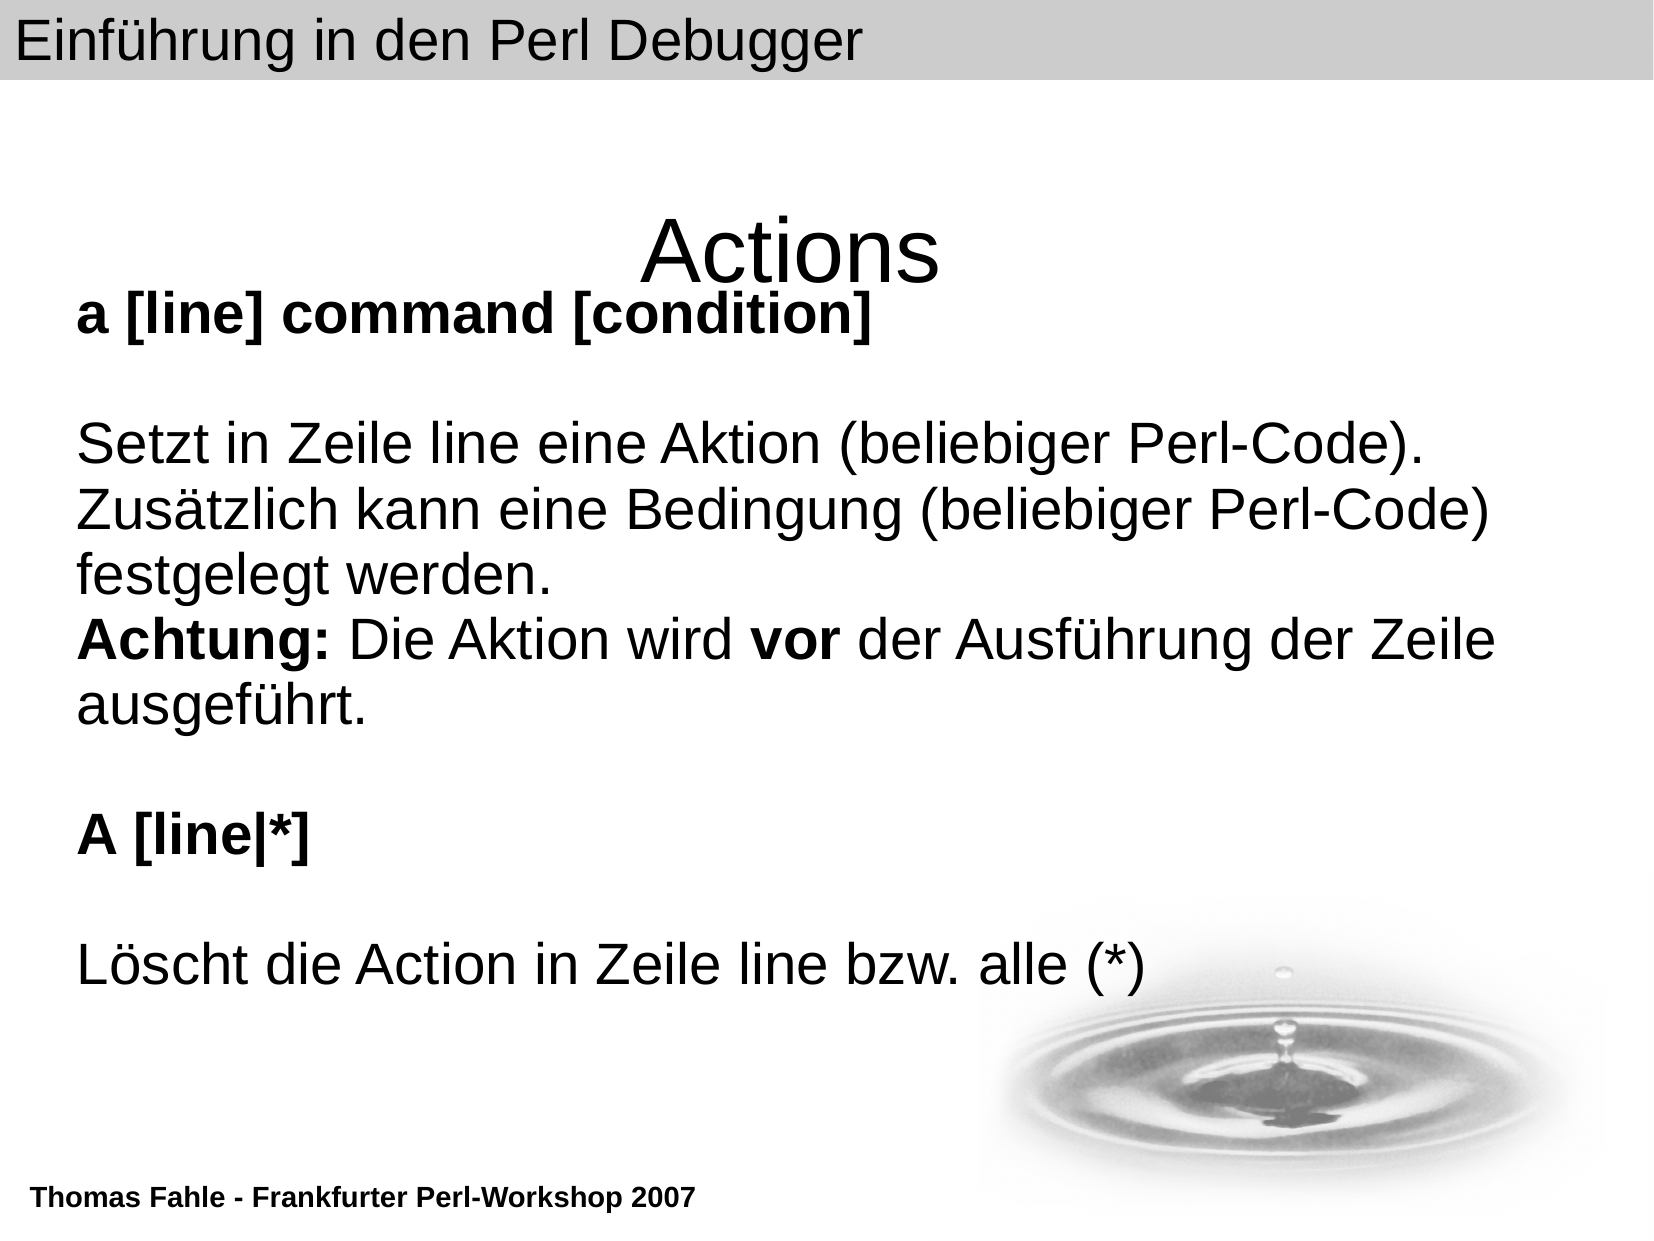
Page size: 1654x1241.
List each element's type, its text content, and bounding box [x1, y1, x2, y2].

title Actions [47, 147, 1536, 355]
subtitle a [line] command [condition] Setzt in Zeile line eine Aktion (beliebiger Perl-Code). Zusätzlich kann eine Bedingung (beliebiger Perl-Code) festgelegt werden. Achtung: Die Aktion wird vor der Ausführung der Zeile ausgeführt. A [line|*] Löscht die Action in Zeile line bzw. alle (*) [76, 279, 1565, 1064]
picture [0, 80, 1654, 1241]
